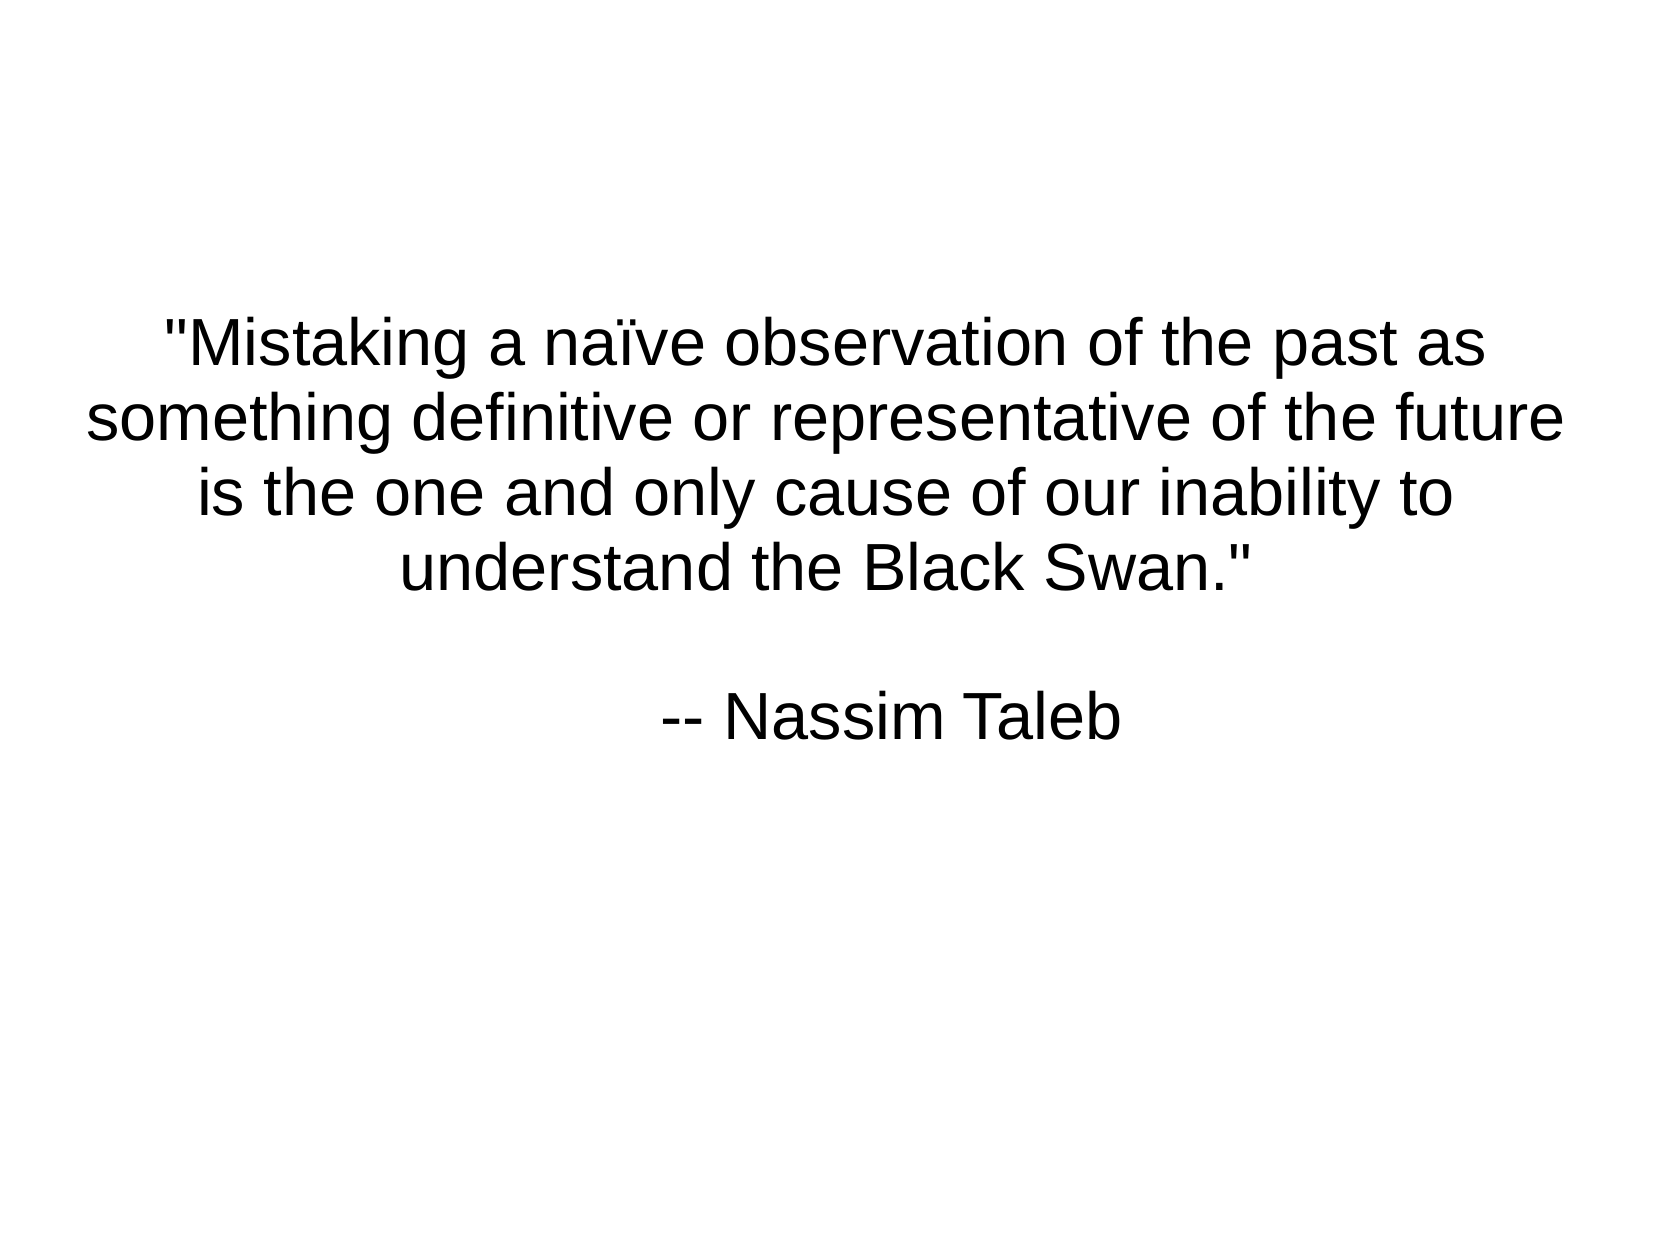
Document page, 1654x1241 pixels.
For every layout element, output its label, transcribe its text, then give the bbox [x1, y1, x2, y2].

subtitle "Mistaking a naïve observation of the past as something definitive or representative of the future is the one and only cause of our inability to understand the Black Swan." -- Nassim Taleb [82, 49, 1571, 1010]
